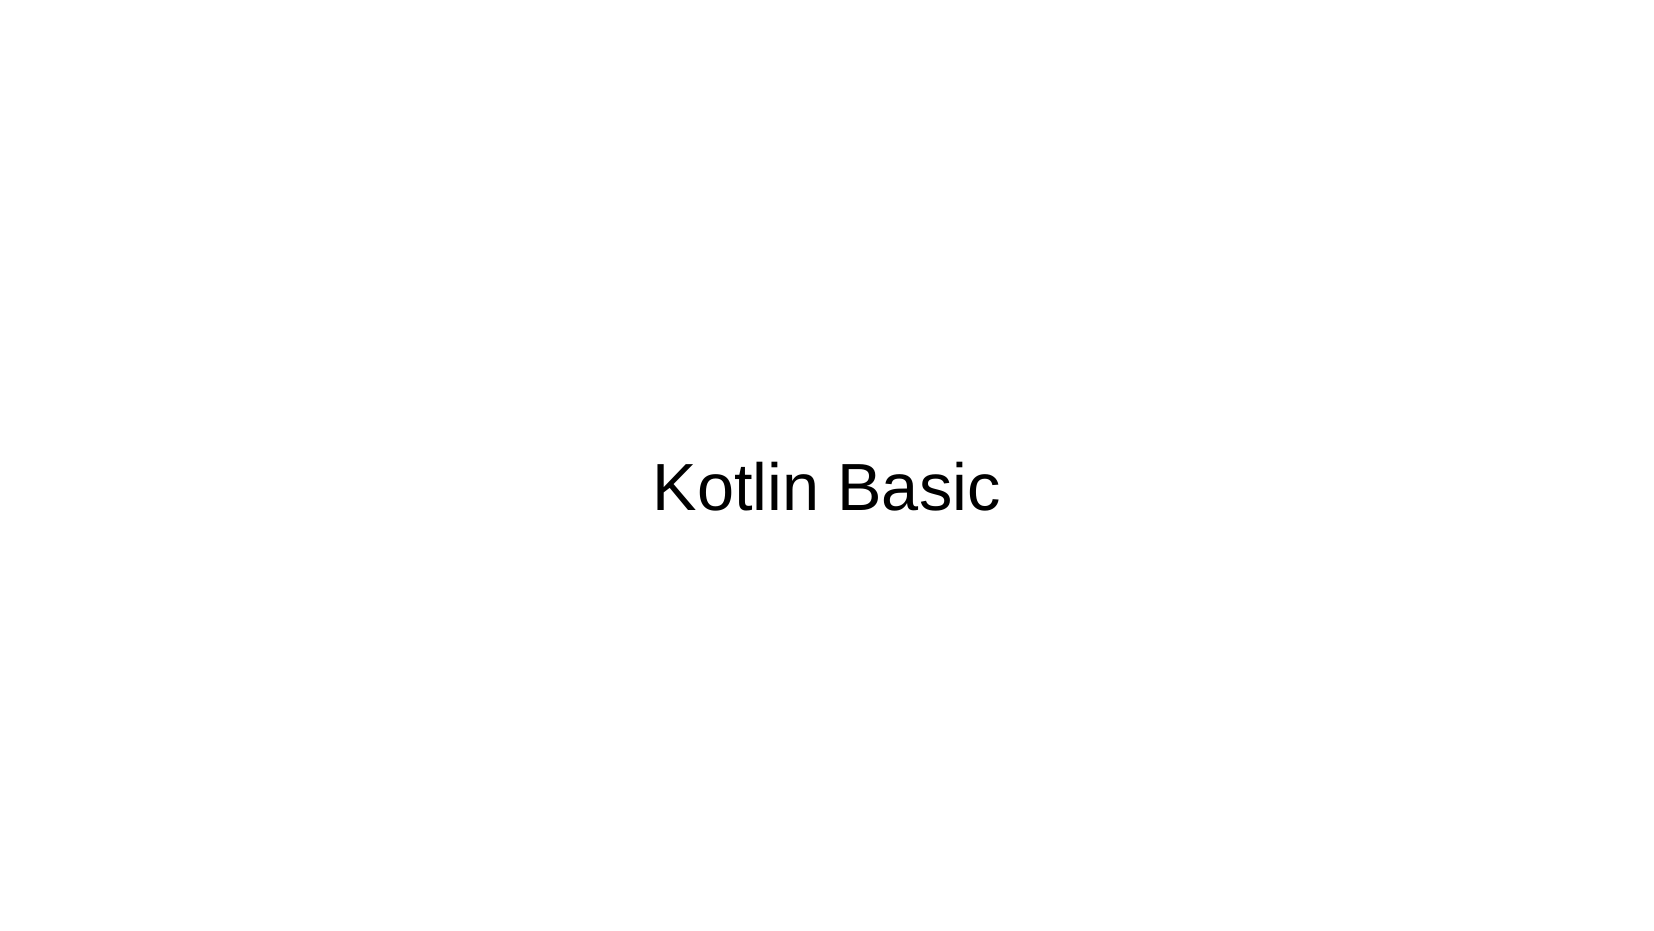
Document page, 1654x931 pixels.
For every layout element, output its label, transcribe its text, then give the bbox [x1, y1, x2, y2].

subtitle Kotlin Basic [82, 217, 1571, 758]
